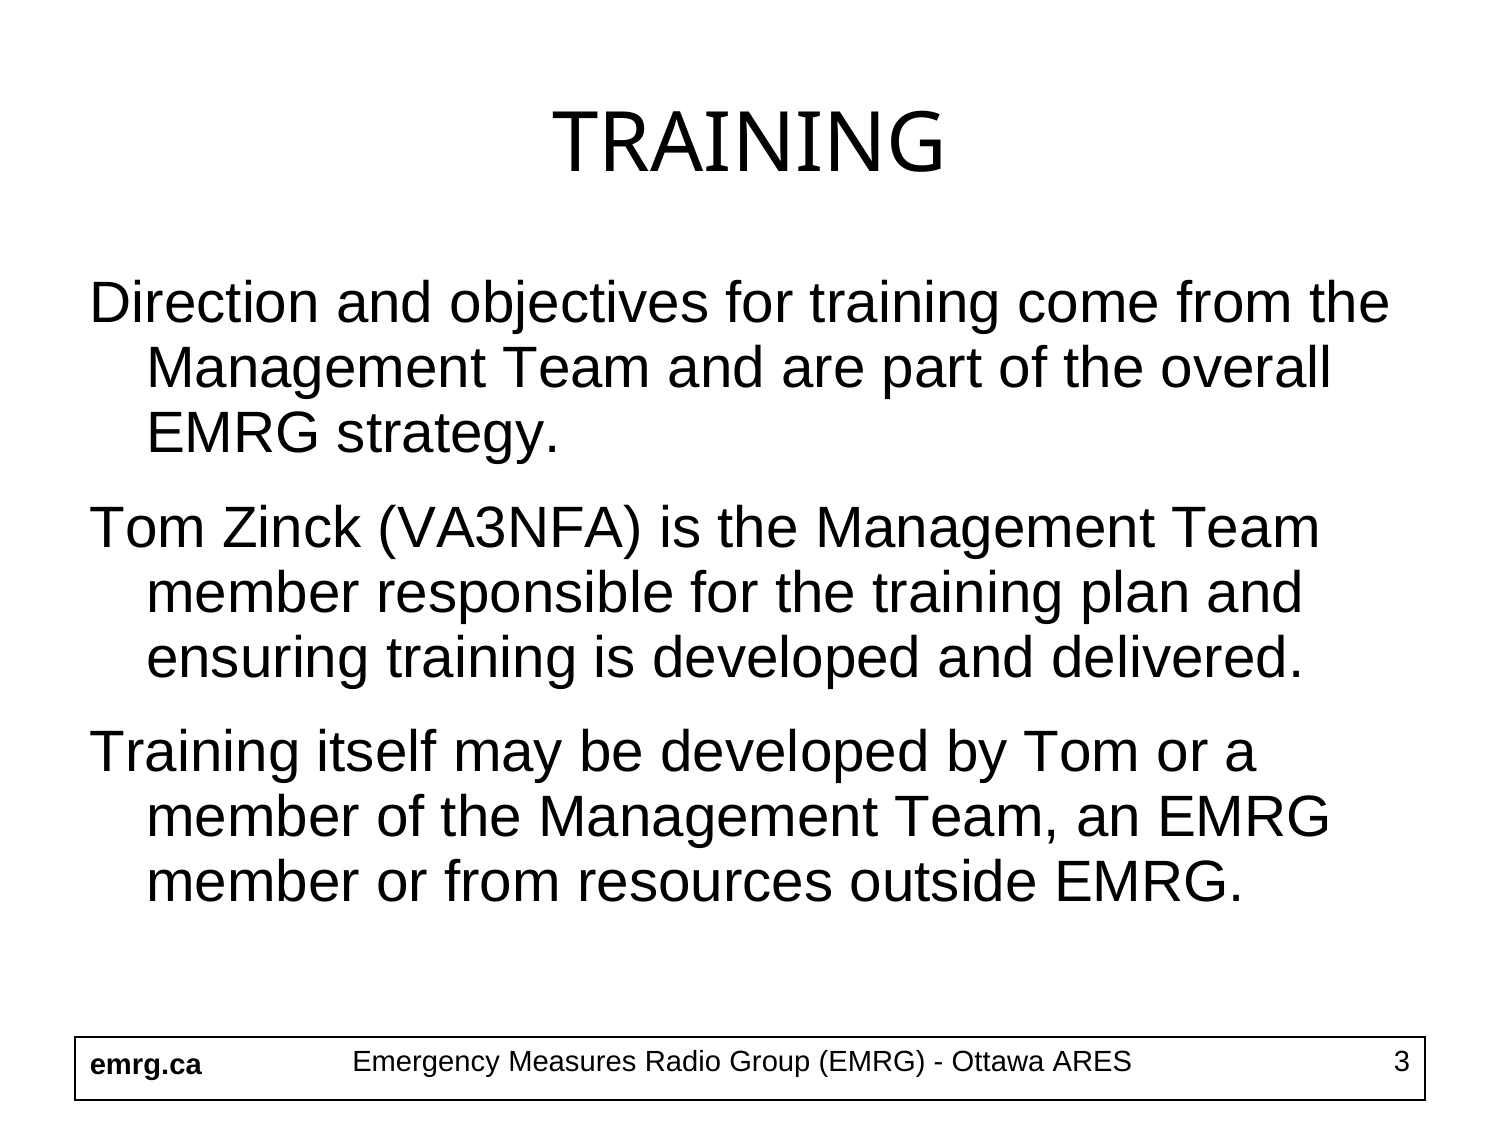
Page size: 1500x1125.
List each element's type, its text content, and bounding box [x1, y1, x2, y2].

title TRAINING [75, 45, 1426, 233]
list Direction and objectives for training come from the Management Team and are part of the overall EMRG strategy. Tom Zinck (VA3NFA) is the Management Team member responsible for the training plan and ensuring training is developed and delivered. Training itself may be developed by Tom or a member of the Management Team, an EMRG member or from resources outside EMRG. [75, 262, 1426, 1006]
